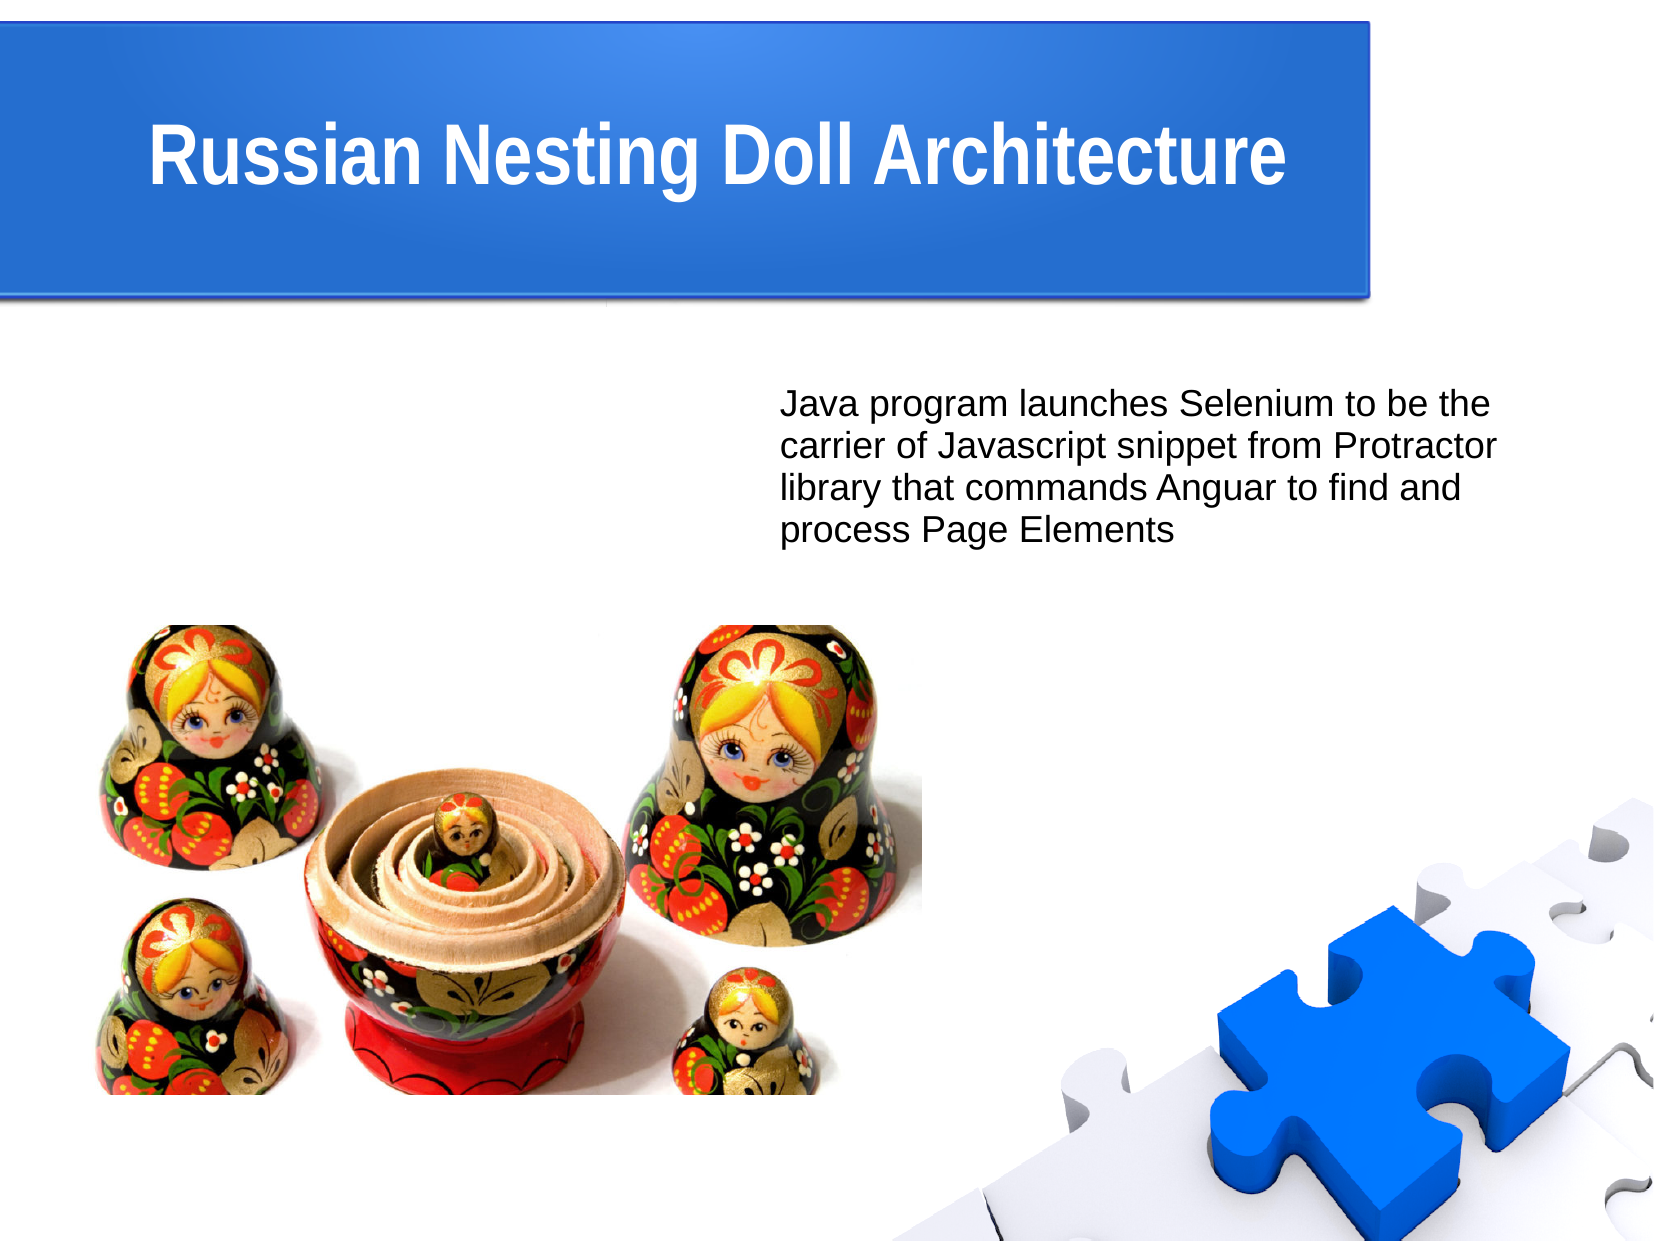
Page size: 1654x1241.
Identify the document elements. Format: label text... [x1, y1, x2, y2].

picture [0, 21, 1375, 307]
title Russian Nesting Doll Architecture [82, 49, 1356, 257]
text_box Java program launches Selenium to be the carrier of Javascript snippet from Protractor library that commands Anguar to find and process Page Elements [765, 375, 1516, 600]
picture [75, 625, 1654, 1241]
